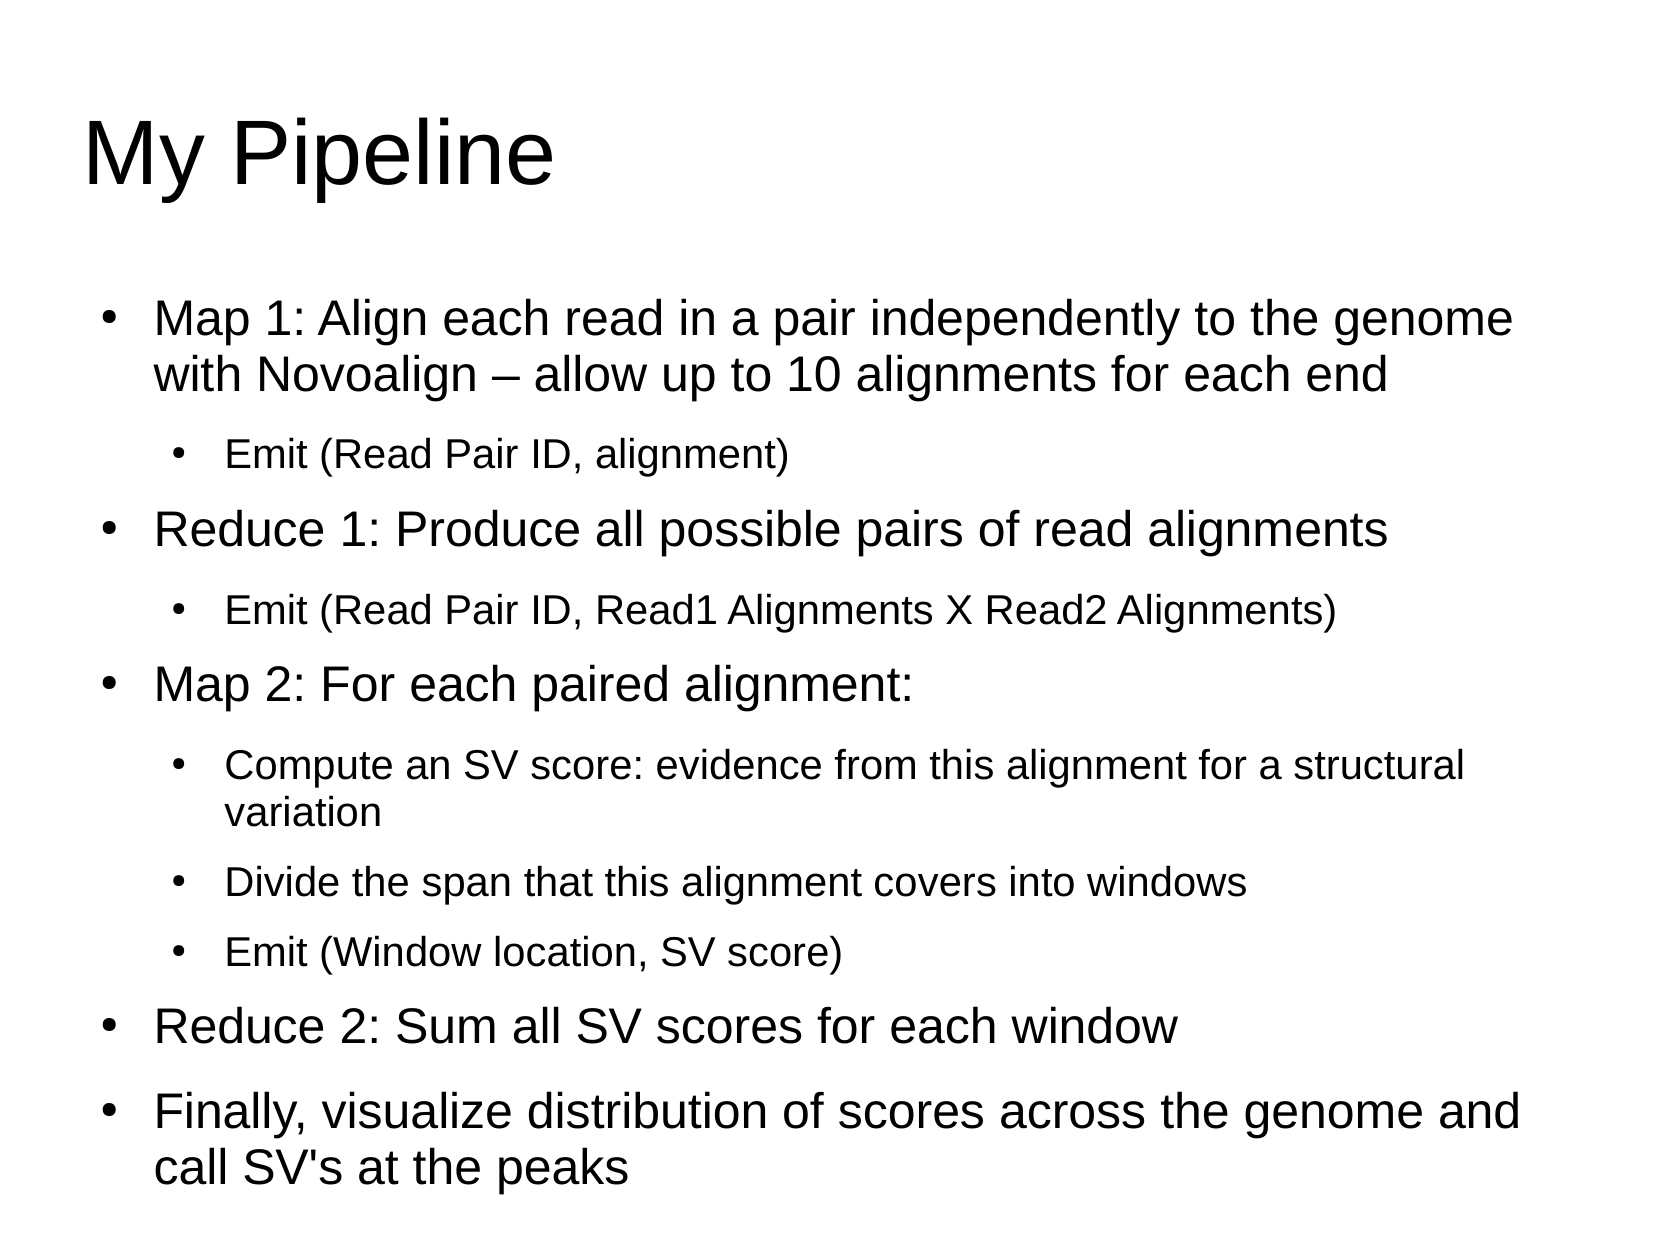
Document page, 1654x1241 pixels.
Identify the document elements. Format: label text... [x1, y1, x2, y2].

list Map 1: Align each read in a pair independently to the genome with Novoalign – allow up to 10 alignments for each end Emit (Read Pair ID, alignment) Reduce 1: Produce all possible pairs of read alignments Emit (Read Pair ID, Read1 Alignments X Read2 Alignments) Map 2: For each paired alignment: Compute an SV score: evidence from this alignment for a structural variation Divide the span that this alignment covers into windows Emit (Window location, SV score) Reduce 2: Sum all SV scores for each window Finally, visualize distribution of scores across the genome and call SV's at the peaks [82, 290, 1571, 1196]
title My Pipeline [82, 49, 1571, 257]
